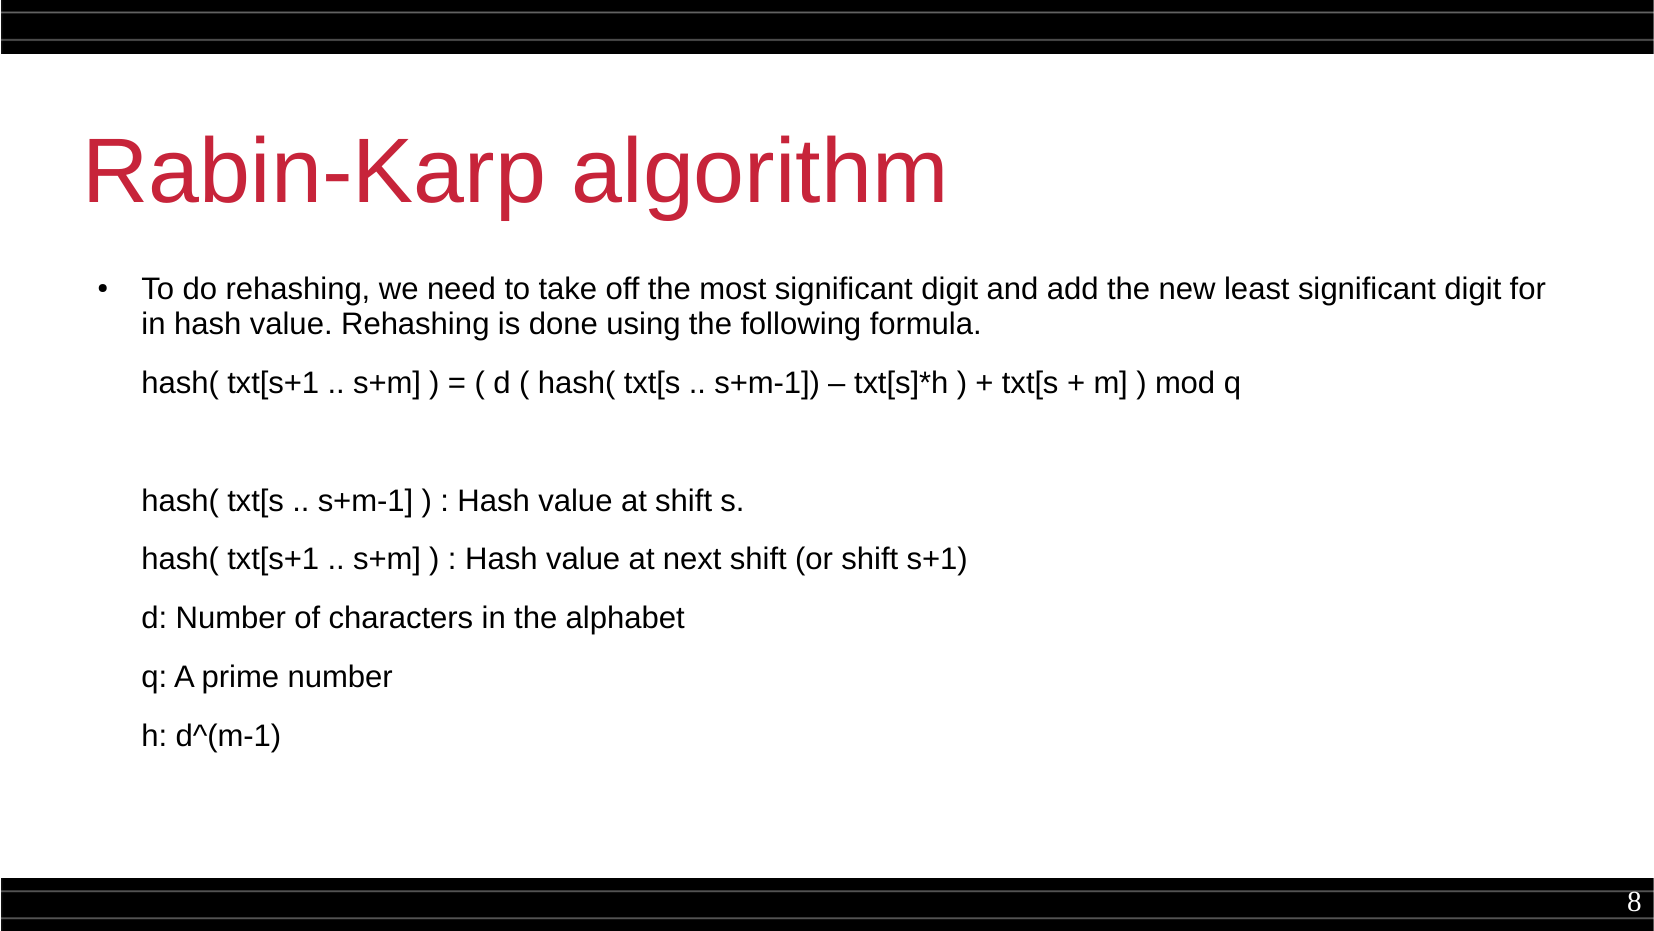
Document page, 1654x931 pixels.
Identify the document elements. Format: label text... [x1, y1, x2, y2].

picture [1, 878, 1654, 931]
title Rabin-Karp algorithm [82, 92, 1571, 249]
list To do rehashing, we need to take off the most significant digit and add the new least significant digit for in hash value. Rehashing is done using the following formula. hash( txt[s+1 .. s+m] ) = ( d ( hash( txt[s .. s+m-1]) – txt[s]*h ) + txt[s + m] ) mod q hash( txt[s .. s+m-1] ) : Hash value at shift s. hash( txt[s+1 .. s+m] ) : Hash value at next shift (or shift s+1) d: Number of characters in the alphabet q: A prime number h: d^(m-1) [82, 271, 1571, 758]
picture [1, 0, 1654, 54]
